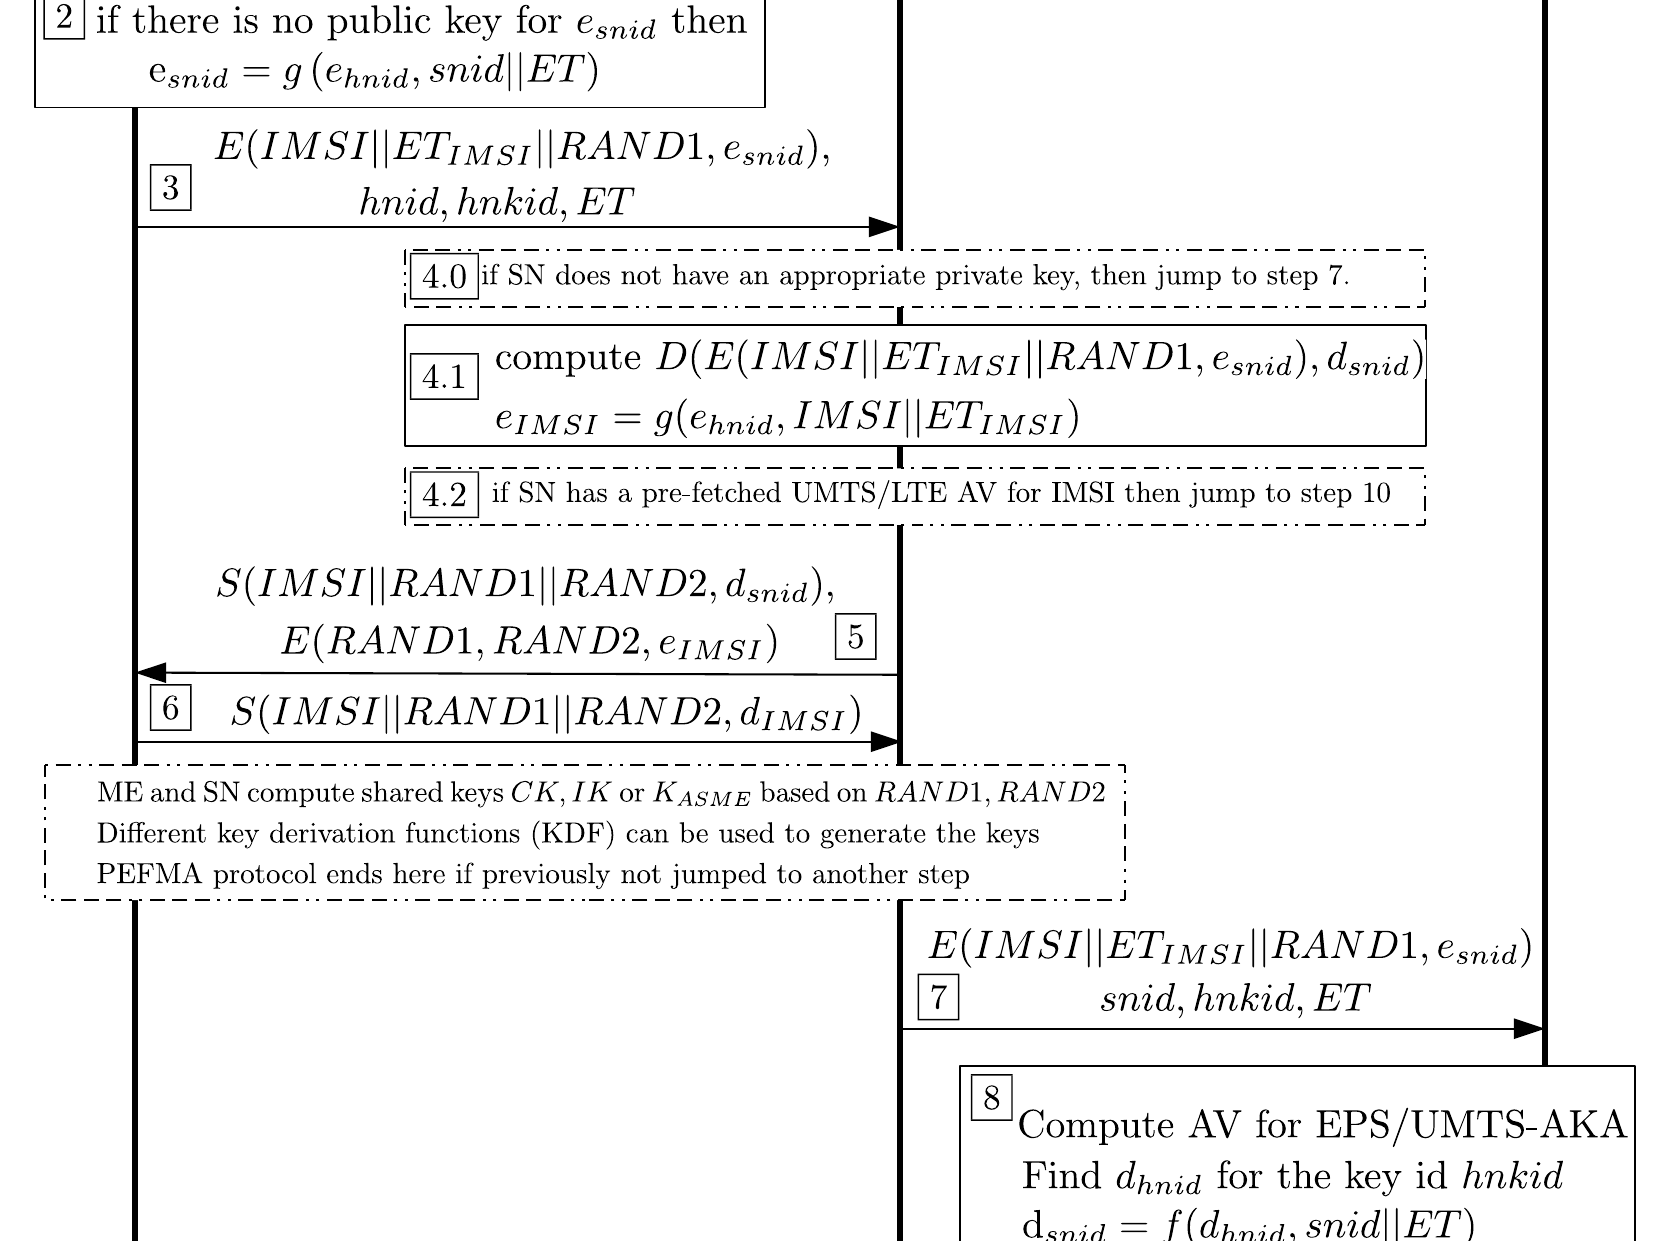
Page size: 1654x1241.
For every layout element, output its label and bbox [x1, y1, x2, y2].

text_box [149, 684, 192, 731]
text_box [213, 129, 832, 169]
text_box [405, 468, 1426, 525]
text_box [1099, 983, 1372, 1019]
text_box [149, 164, 192, 211]
text_box [917, 973, 960, 1021]
text_box [960, 1066, 1636, 1241]
text_box [45, 765, 1126, 901]
text_box [229, 694, 864, 735]
text_box [215, 566, 836, 606]
text_box [834, 613, 877, 660]
text_box [405, 325, 1427, 447]
text_box [279, 623, 780, 664]
text_box [358, 186, 636, 223]
text_box [35, 0, 765, 108]
text_box [926, 928, 1535, 968]
text_box [405, 249, 1426, 307]
